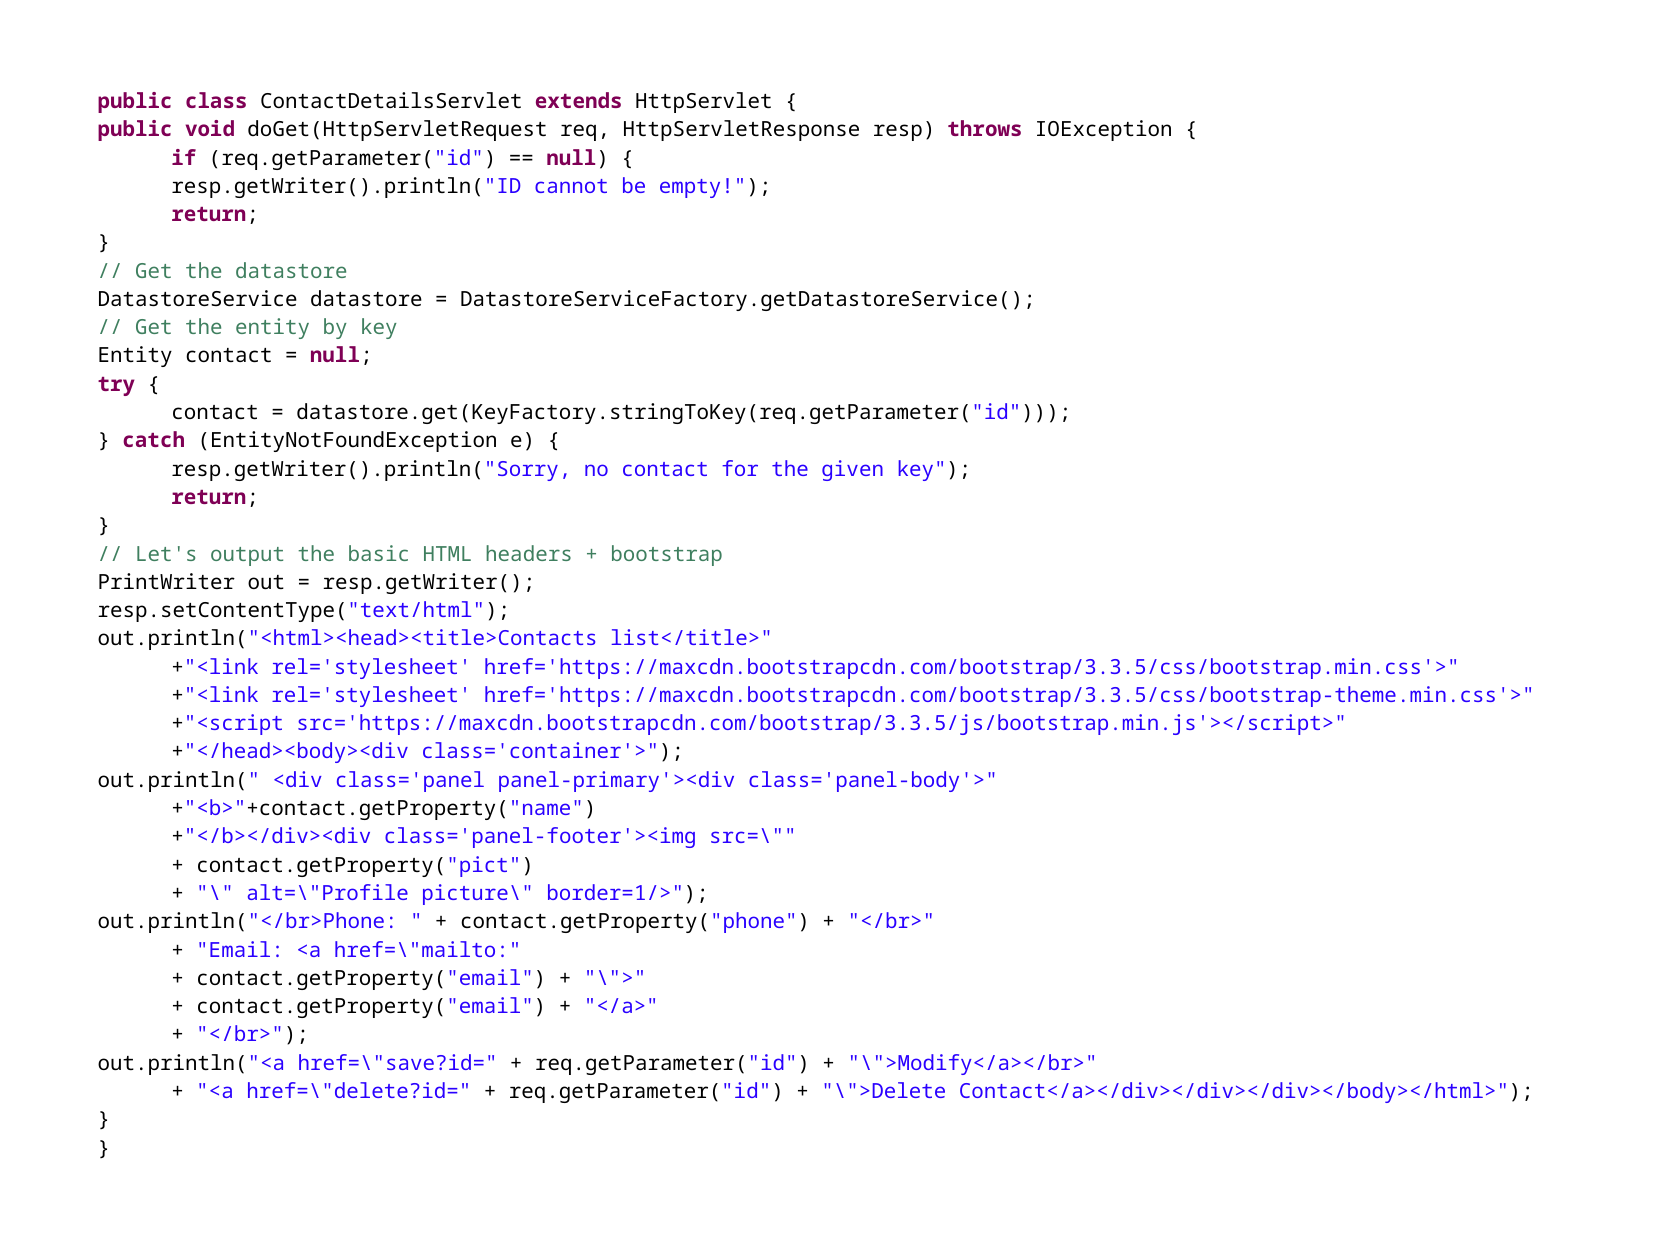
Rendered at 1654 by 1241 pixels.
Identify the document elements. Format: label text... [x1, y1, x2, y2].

text_box public class ContactDetailsServlet extends HttpServlet { public void doGet(HttpServletRequest req, HttpServletResponse resp) throws IOException { if (req.getParameter("id") == null) { resp.getWriter().println("ID cannot be empty!"); return; } // Get the datastore DatastoreService datastore = DatastoreServiceFactory.getDatastoreService(); // Get the entity by key Entity contact = null; try { contact = datastore.get(KeyFactory.stringToKey(req.getParameter("id"))); } catch (EntityNotFoundException e) { resp.getWriter().println("Sorry, no contact for the given key"); return; } // Let's output the basic HTML headers + bootstrap PrintWriter out = resp.getWriter(); resp.setContentType("text/html"); out.println("<html><head><title>Contacts list</title>" +"<link rel='stylesheet' href='https://maxcdn.bootstrapcdn.com/bootstrap/3.3.5/css/bootstrap.min.css'>" +"<link rel='stylesheet' href='https://maxcdn.bootstrapcdn.com/bootstrap/3.3.5/css/bootstrap-theme.min.css'>" +"<script src='https://maxcdn.bootstrapcdn.com/bootstrap/3.3.5/js/bootstrap.min.js'></script>" +"</head><body><div class='container'>"); out.println(" <div class='panel panel-primary'><div class='panel-body'>" +"<b>"+contact.getProperty("name") +"</b></div><div class='panel-footer'><img src=\"" + contact.getProperty("pict") + "\" alt=\"Profile picture\" border=1/>"); out.println("</br>Phone: " + contact.getProperty("phone") + "</br>" + "Email: <a href=\"mailto:" + contact.getProperty("email") + "\">" + contact.getProperty("email") + "</a>" + "</br>"); out.println("<a href=\"save?id=" + req.getParameter("id") + "\">Modify</a></br>" + "<a href=\"delete?id=" + req.getParameter("id") + "\">Delete Contact</a></div></div></div></body></html>"); } } [82, 78, 1619, 1099]
